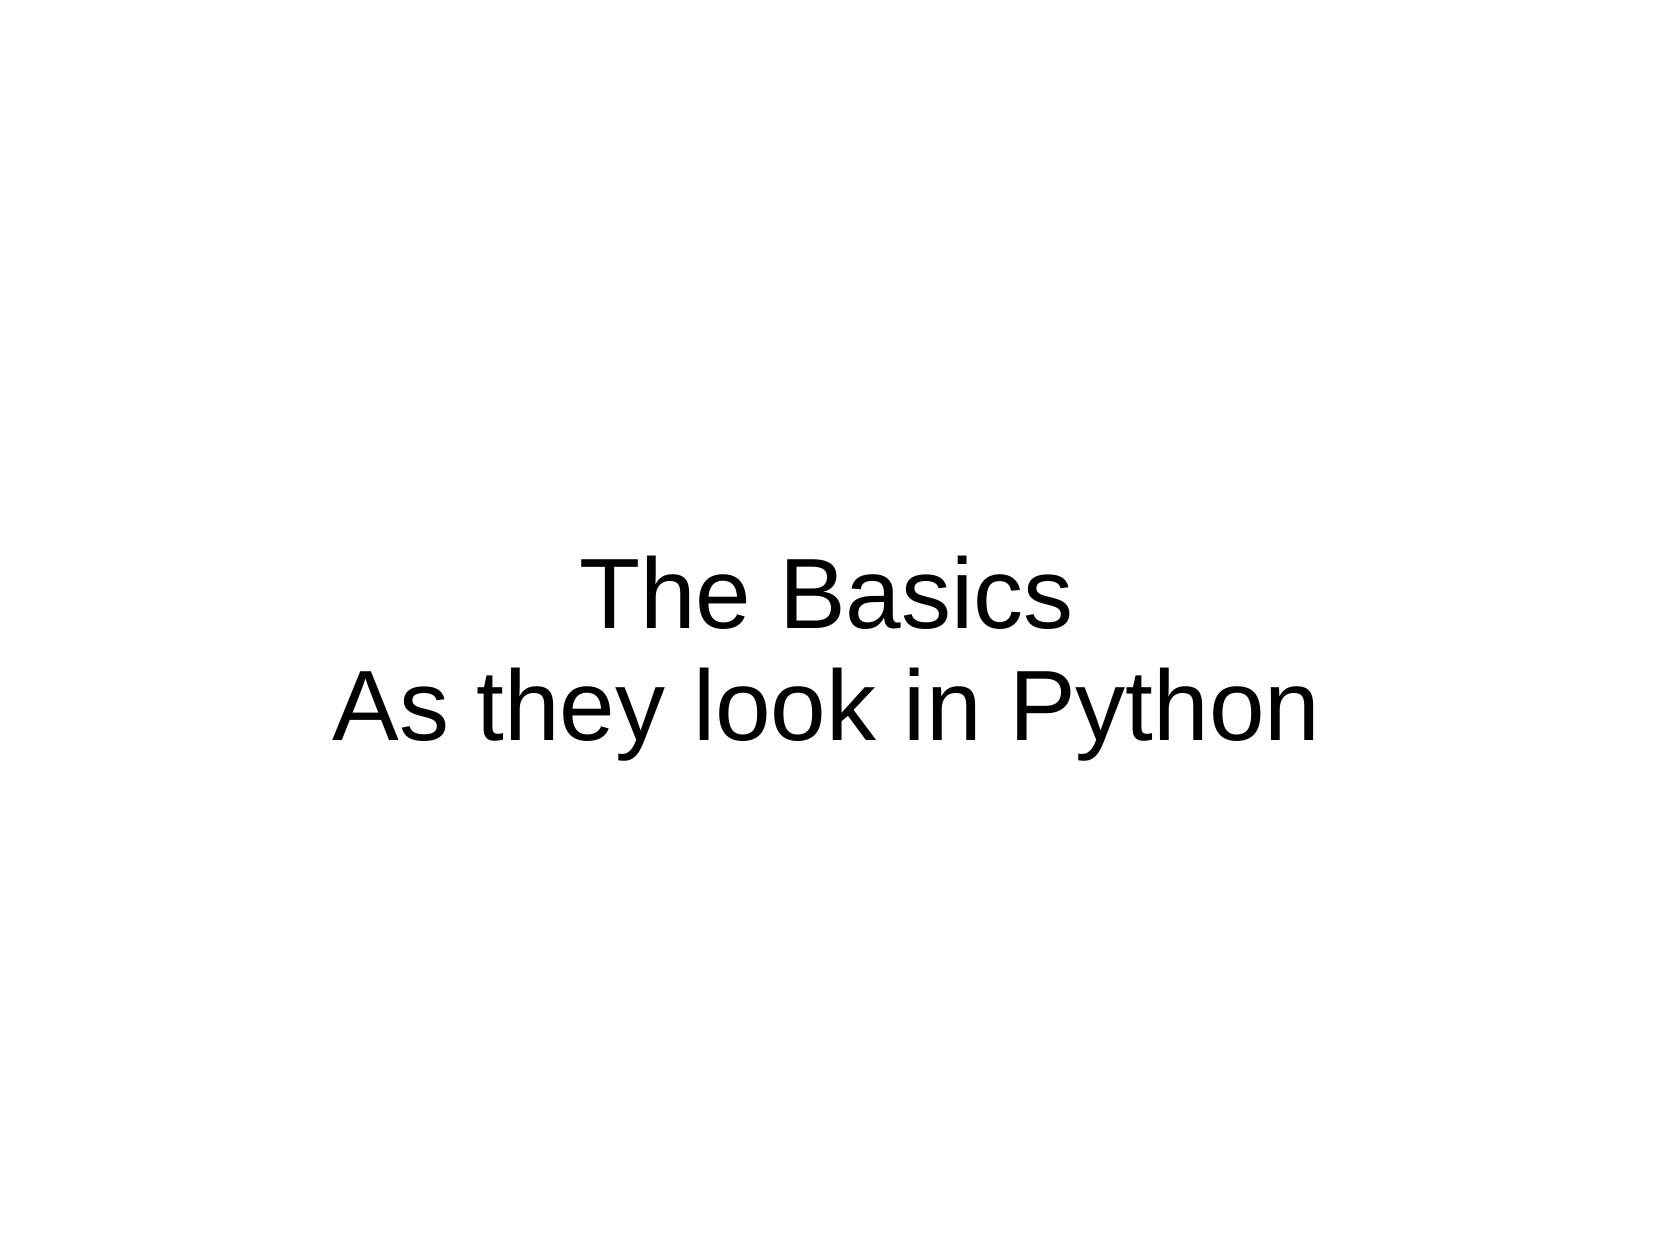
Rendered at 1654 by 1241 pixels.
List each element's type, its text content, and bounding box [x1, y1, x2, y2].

subtitle The Basics As they look in Python [82, 290, 1571, 1010]
